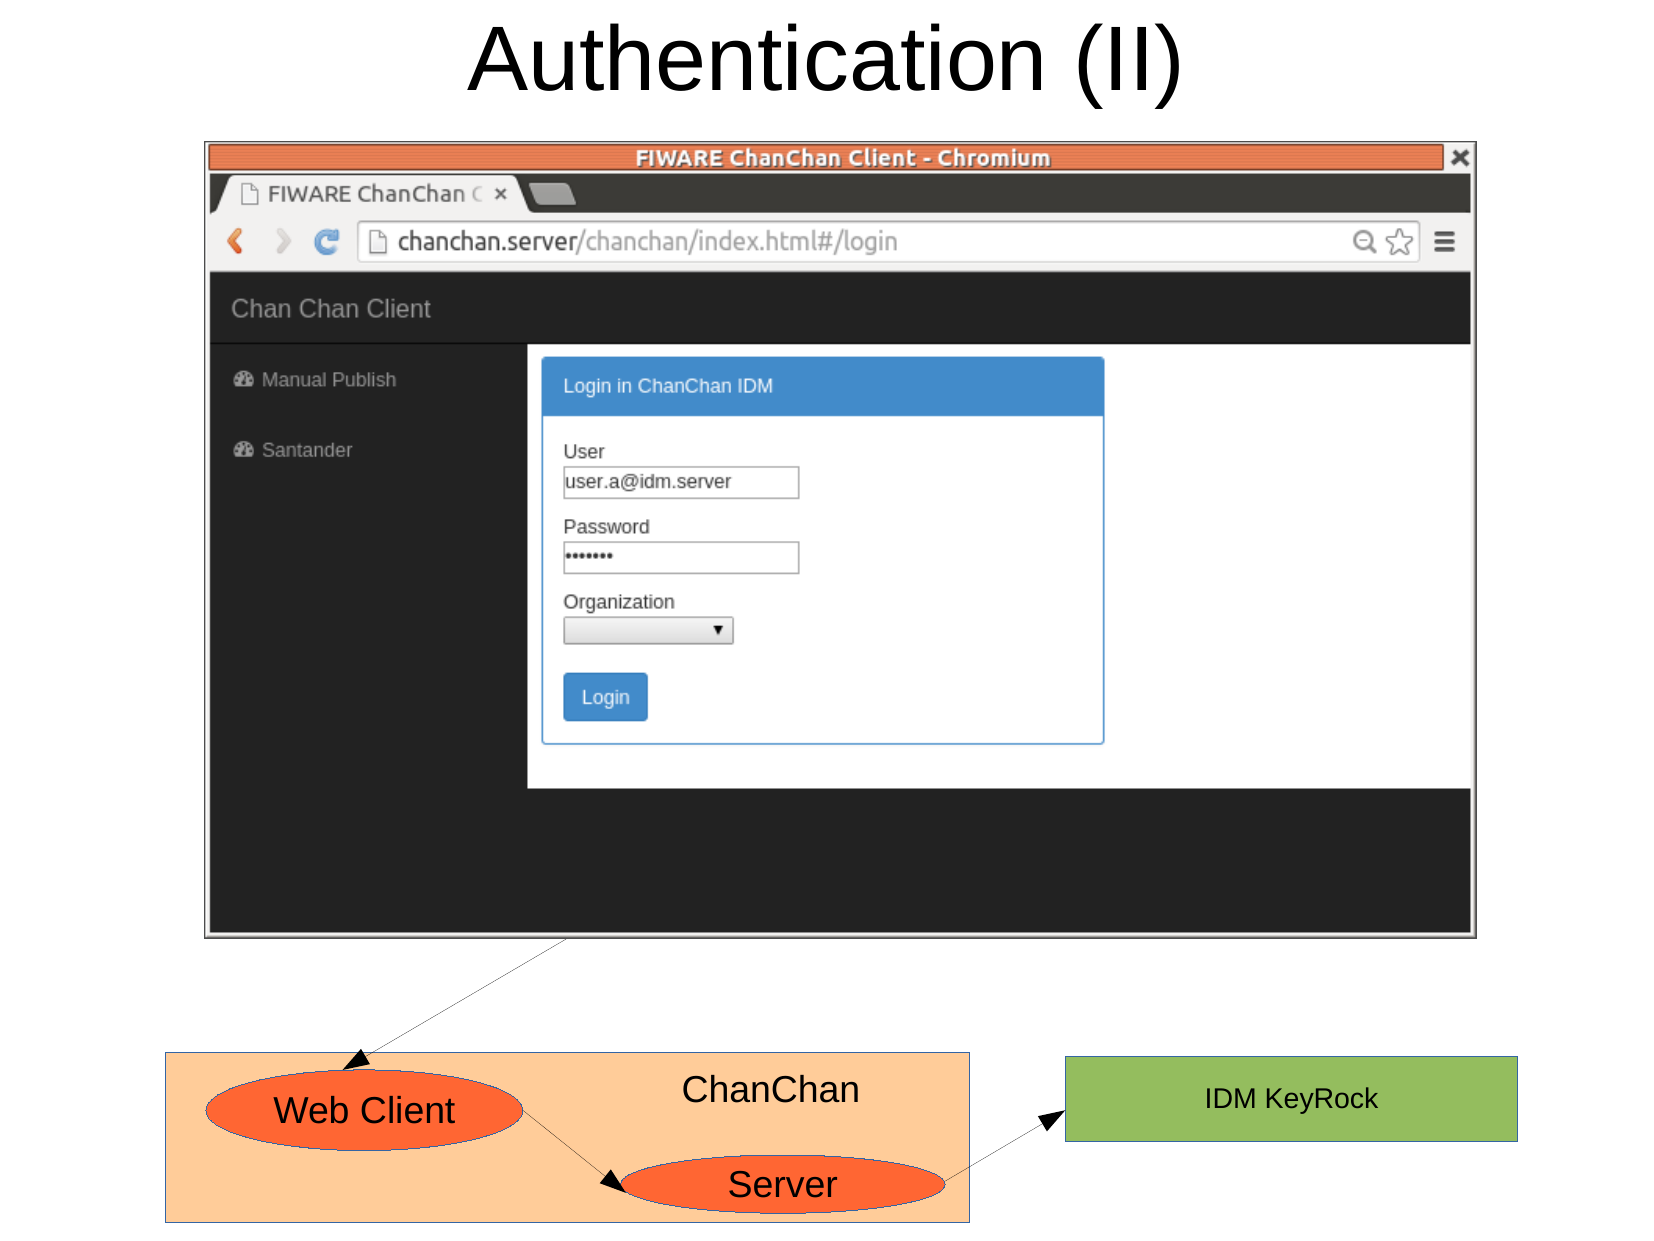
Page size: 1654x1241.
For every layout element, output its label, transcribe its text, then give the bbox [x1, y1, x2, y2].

text_box [348, 1052, 970, 1182]
text_box Server [620, 1155, 946, 1214]
text_box ChanChan [666, 1060, 954, 1118]
picture [204, 141, 1477, 939]
text_box IDM KeyRock [1065, 1056, 1518, 1142]
text_box Web Client [205, 1069, 523, 1151]
title Authentication (II) [82, 7, 1571, 111]
text_box [165, 1052, 970, 1223]
